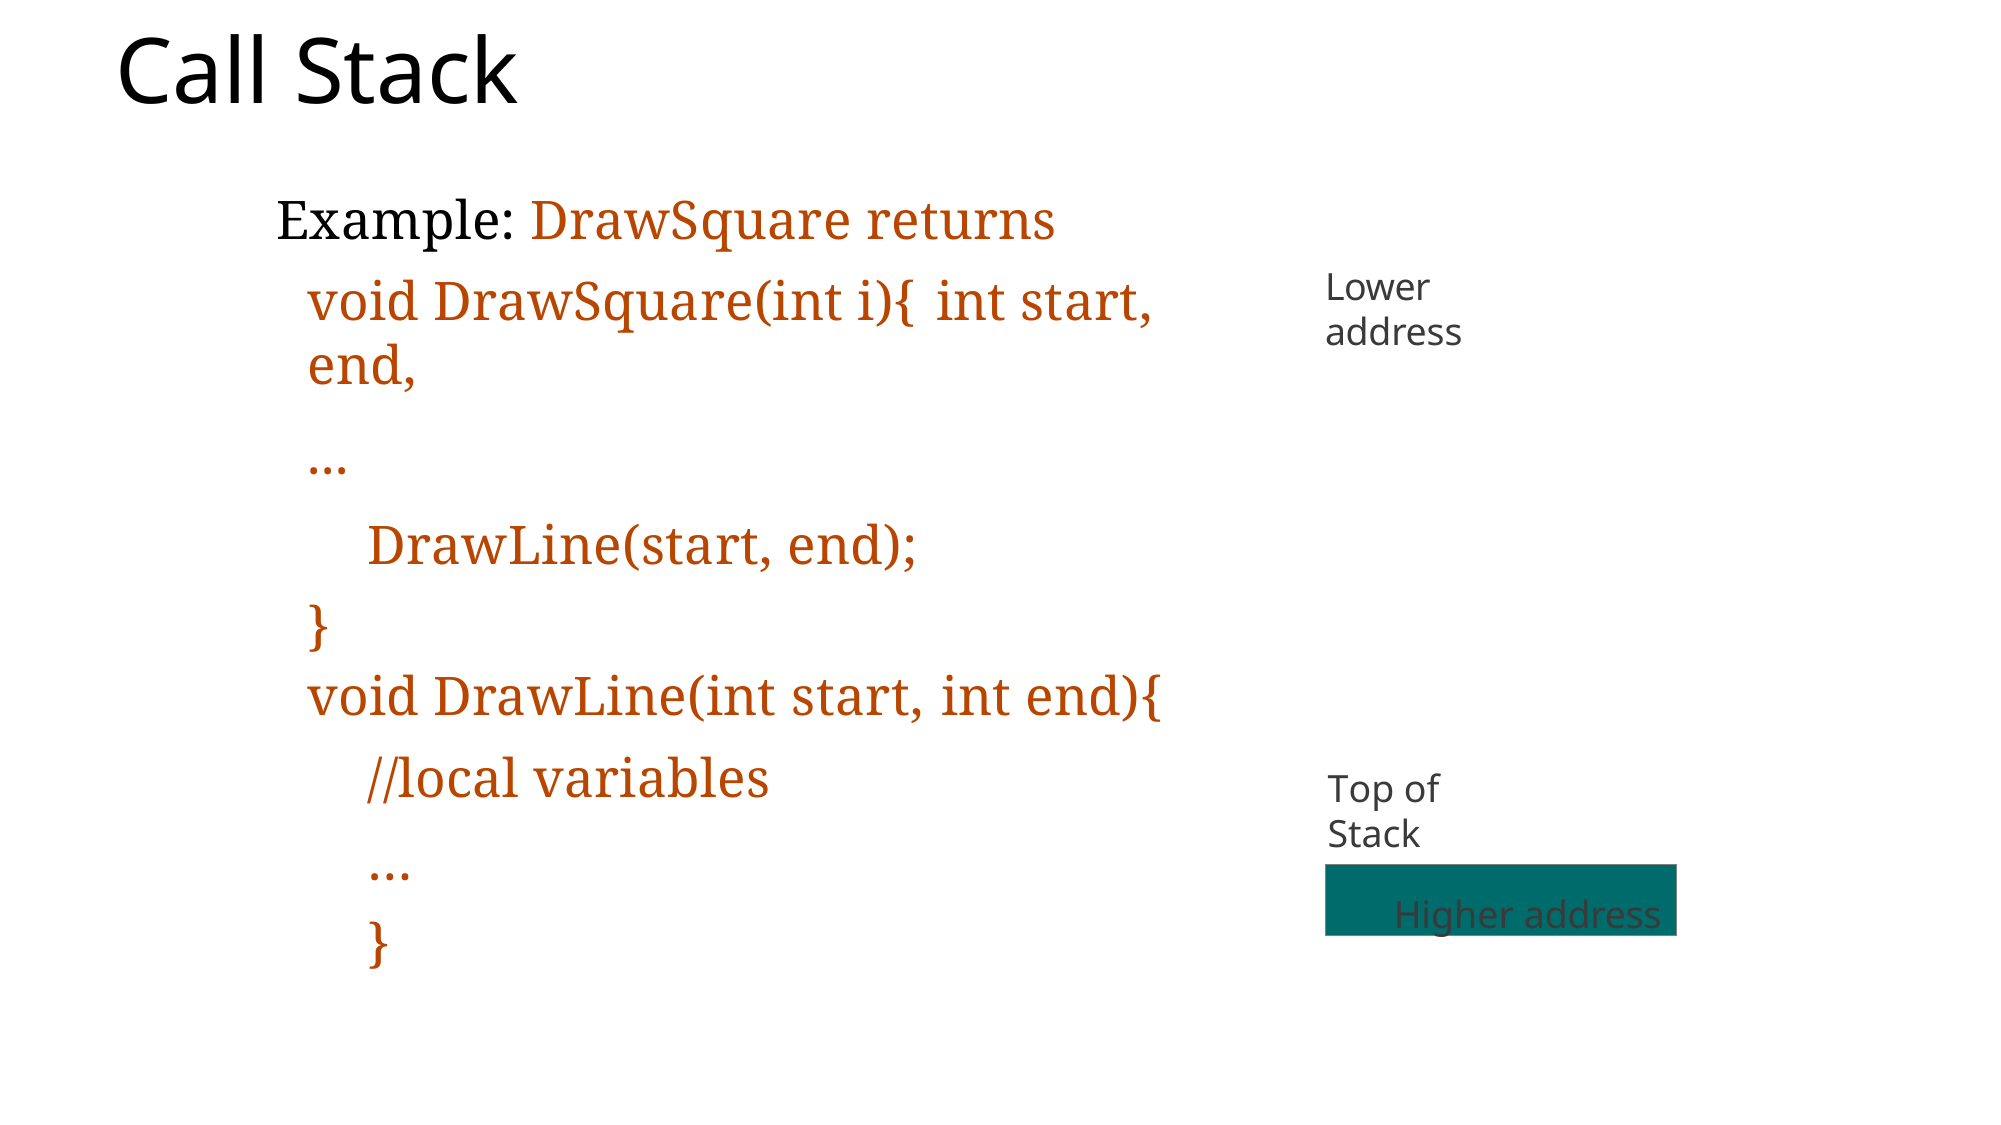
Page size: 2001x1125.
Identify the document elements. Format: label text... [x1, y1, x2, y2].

title Call Stack [113, 9, 781, 150]
text_box Top of Stack [1325, 762, 1531, 856]
text_box Higher address [1325, 864, 1677, 936]
text_box Example: DrawSquare returns void DrawSquare(int i){ int start, end, ... DrawLine(start, end); } void DrawLine(int start, int end){ //local variables … } [274, 166, 1225, 974]
text_box Lower address [1322, 260, 1572, 354]
